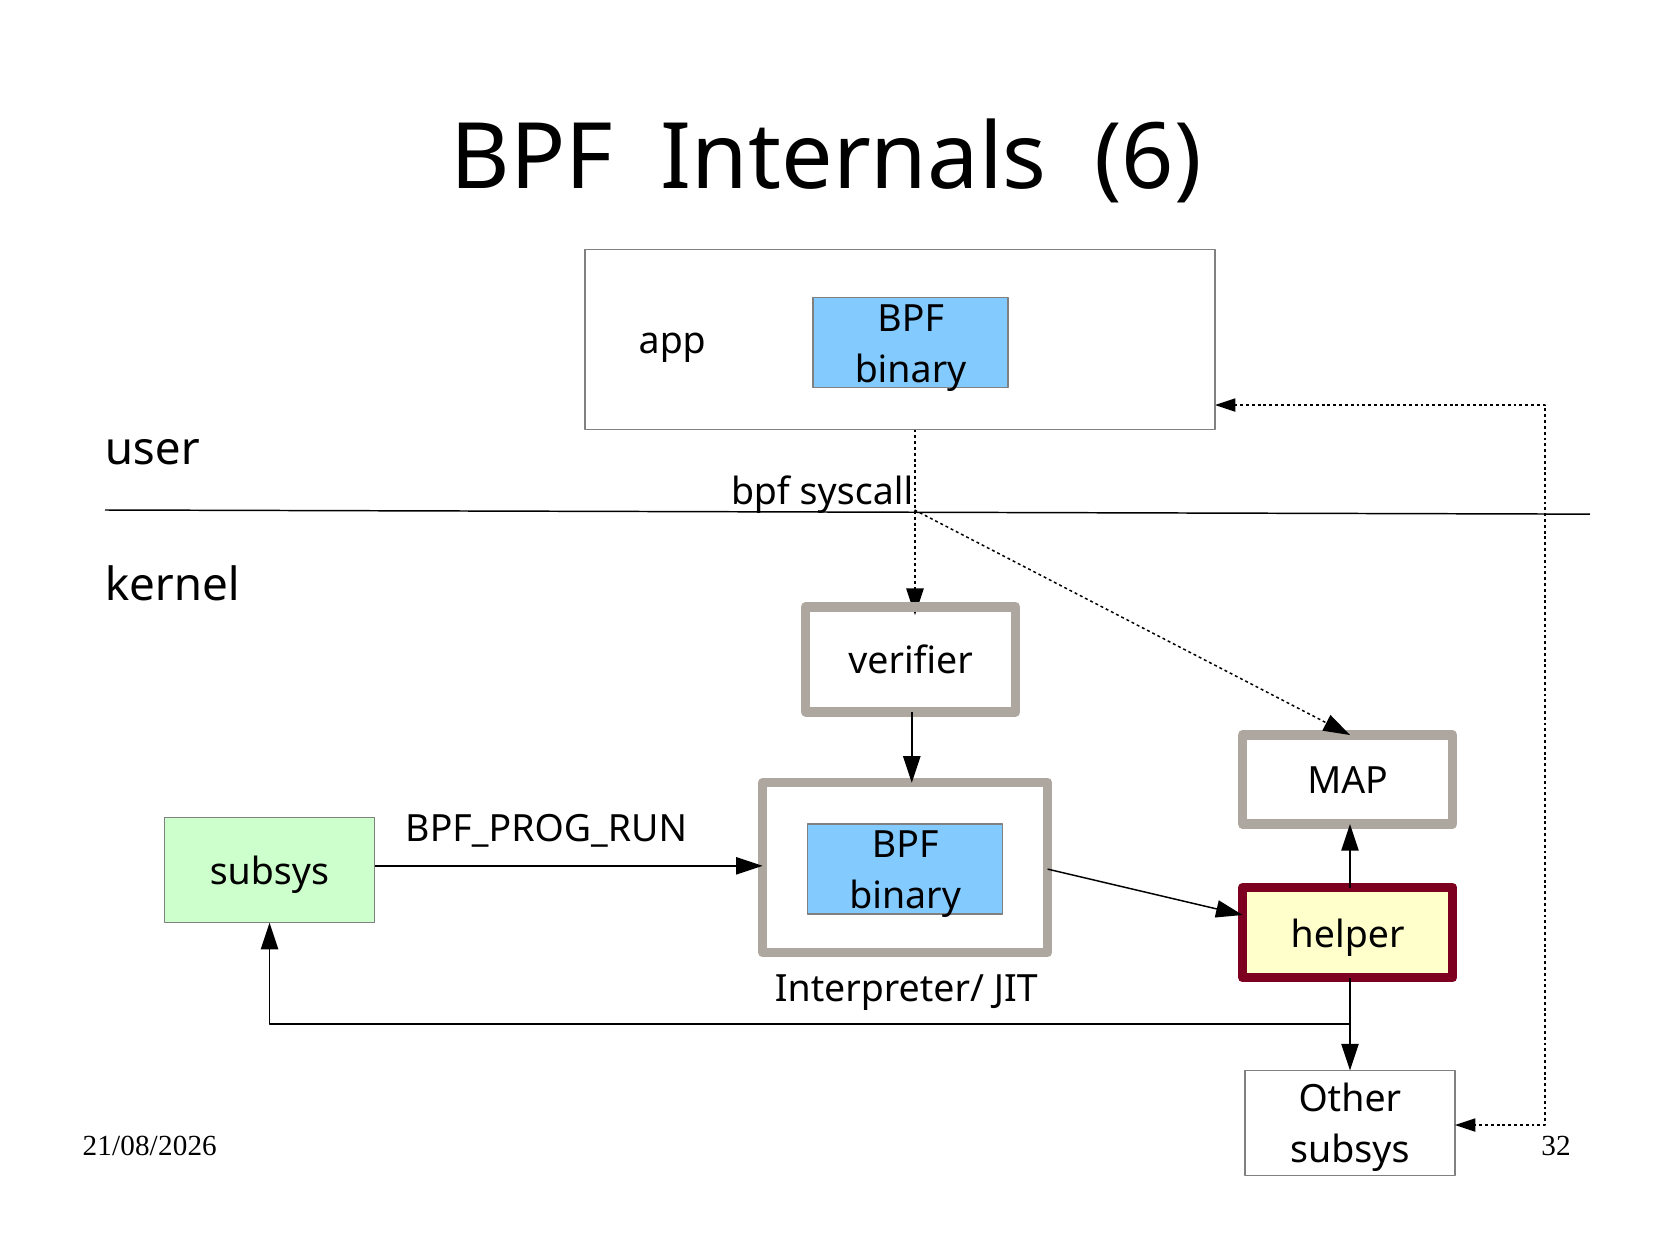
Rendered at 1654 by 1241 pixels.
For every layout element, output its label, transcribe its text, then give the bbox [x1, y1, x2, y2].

text_box subsys [164, 817, 375, 923]
text_box BPF binary [807, 824, 1003, 915]
text_box bpf syscall [716, 456, 945, 518]
text_box app [585, 249, 1216, 430]
title BPF Internals (6) [82, 49, 1571, 257]
text_box kernel [90, 544, 245, 615]
text_box Interpreter/ JIT [760, 953, 1048, 1014]
text_box MAP [1242, 735, 1453, 825]
text_box BPF_PROG_RUN [390, 793, 698, 854]
text_box verifier [805, 606, 1016, 712]
text_box user [90, 408, 204, 479]
text_box Other subsys [1245, 1070, 1456, 1176]
text_box helper [1242, 887, 1453, 978]
